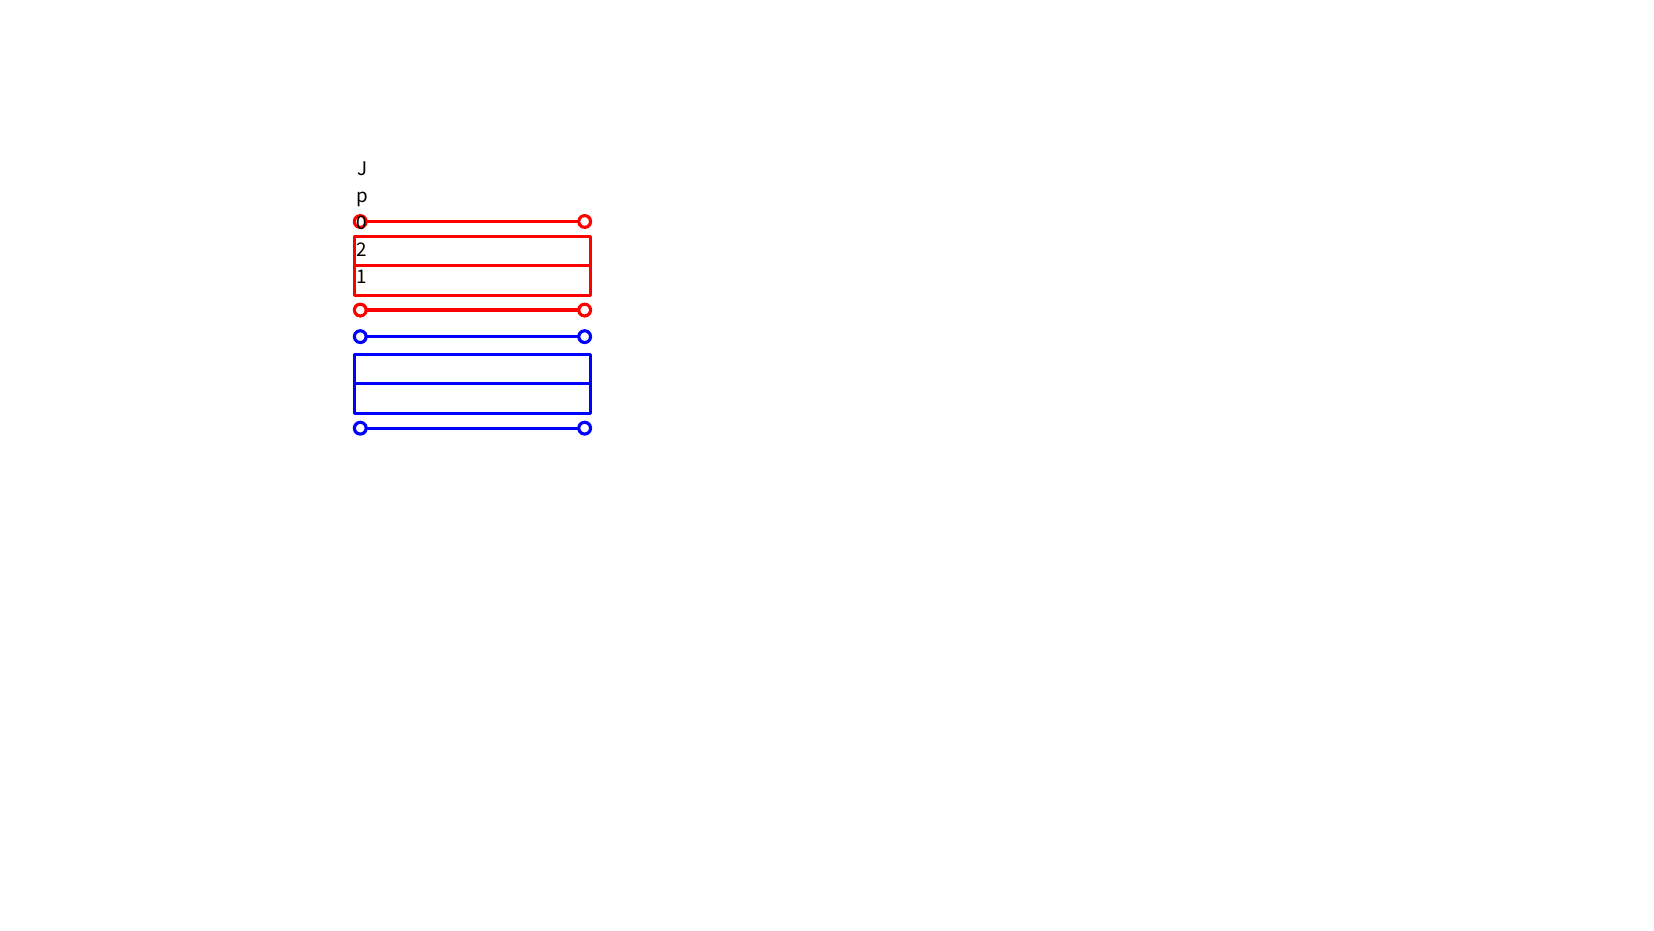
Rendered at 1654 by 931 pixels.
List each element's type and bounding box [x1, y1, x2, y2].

text_box [578, 330, 591, 343]
text_box [354, 236, 591, 296]
text_box [354, 354, 591, 414]
text_box [578, 215, 591, 228]
text_box [354, 422, 367, 435]
text_box [578, 304, 591, 317]
text_box [354, 304, 367, 317]
text_box [578, 422, 591, 435]
text_box [354, 330, 367, 343]
